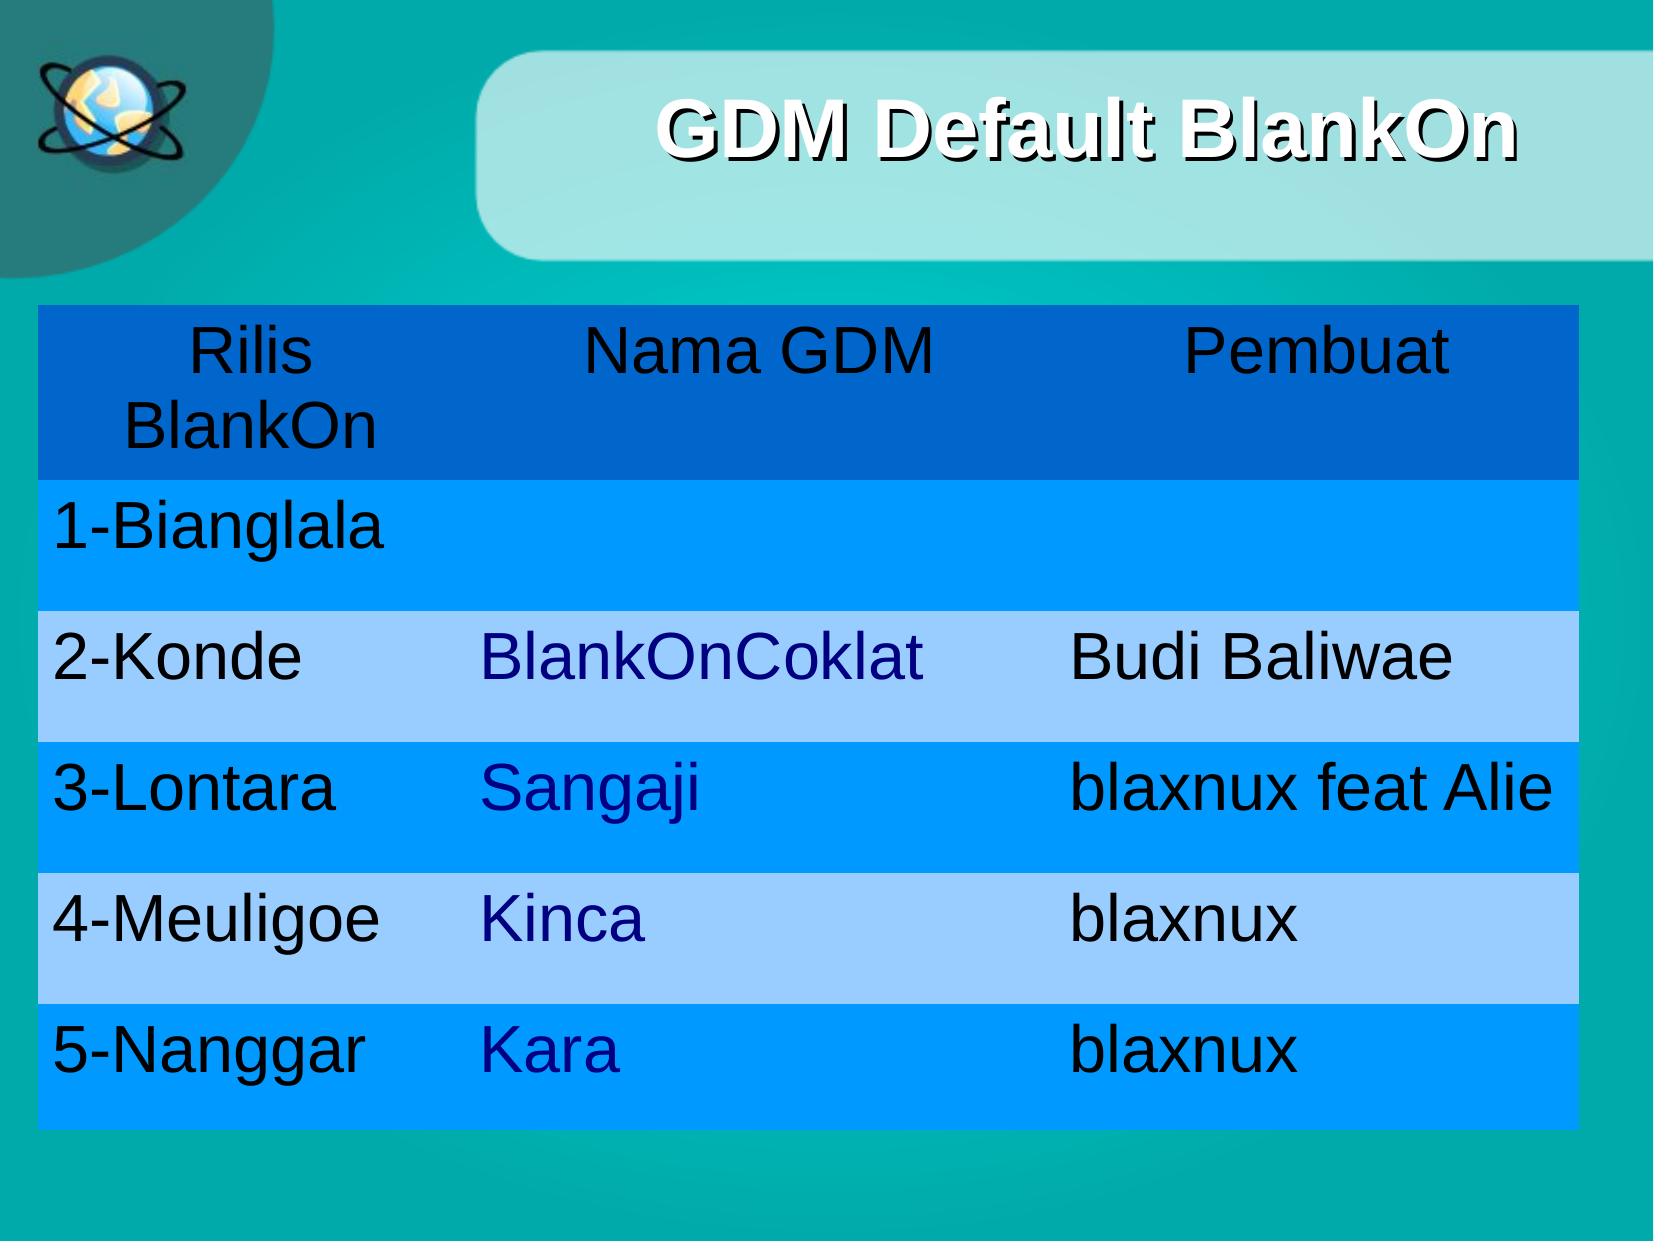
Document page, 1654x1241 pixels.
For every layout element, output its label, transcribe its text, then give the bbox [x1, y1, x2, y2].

table_cell [1055, 480, 1579, 611]
table_cell Kara [465, 1004, 1055, 1130]
text_box GDM Default BlankOn [524, 75, 1650, 226]
table_header Rilis BlankOn [38, 305, 465, 480]
picture [0, 0, 1654, 1241]
table_cell [465, 480, 1055, 611]
table_cell 5-Nanggar [38, 1004, 465, 1130]
table_cell 3-Lontara [38, 742, 465, 873]
table_header Pembuat [1055, 305, 1579, 480]
table_cell 2-Konde [38, 611, 465, 742]
table_header Nama GDM [465, 305, 1055, 480]
table_cell Sangaji [465, 742, 1055, 873]
table_cell BlankOnCoklat [465, 611, 1055, 742]
table_cell blaxnux feat Alie [1055, 742, 1579, 873]
table_cell Kinca [465, 873, 1055, 1004]
table_cell blaxnux [1055, 873, 1579, 1004]
table_cell 4-Meuligoe [38, 873, 465, 1004]
table_cell 1-Bianglala [38, 480, 465, 611]
table_cell Budi Baliwae [1055, 611, 1579, 742]
table_cell blaxnux [1055, 1004, 1579, 1130]
